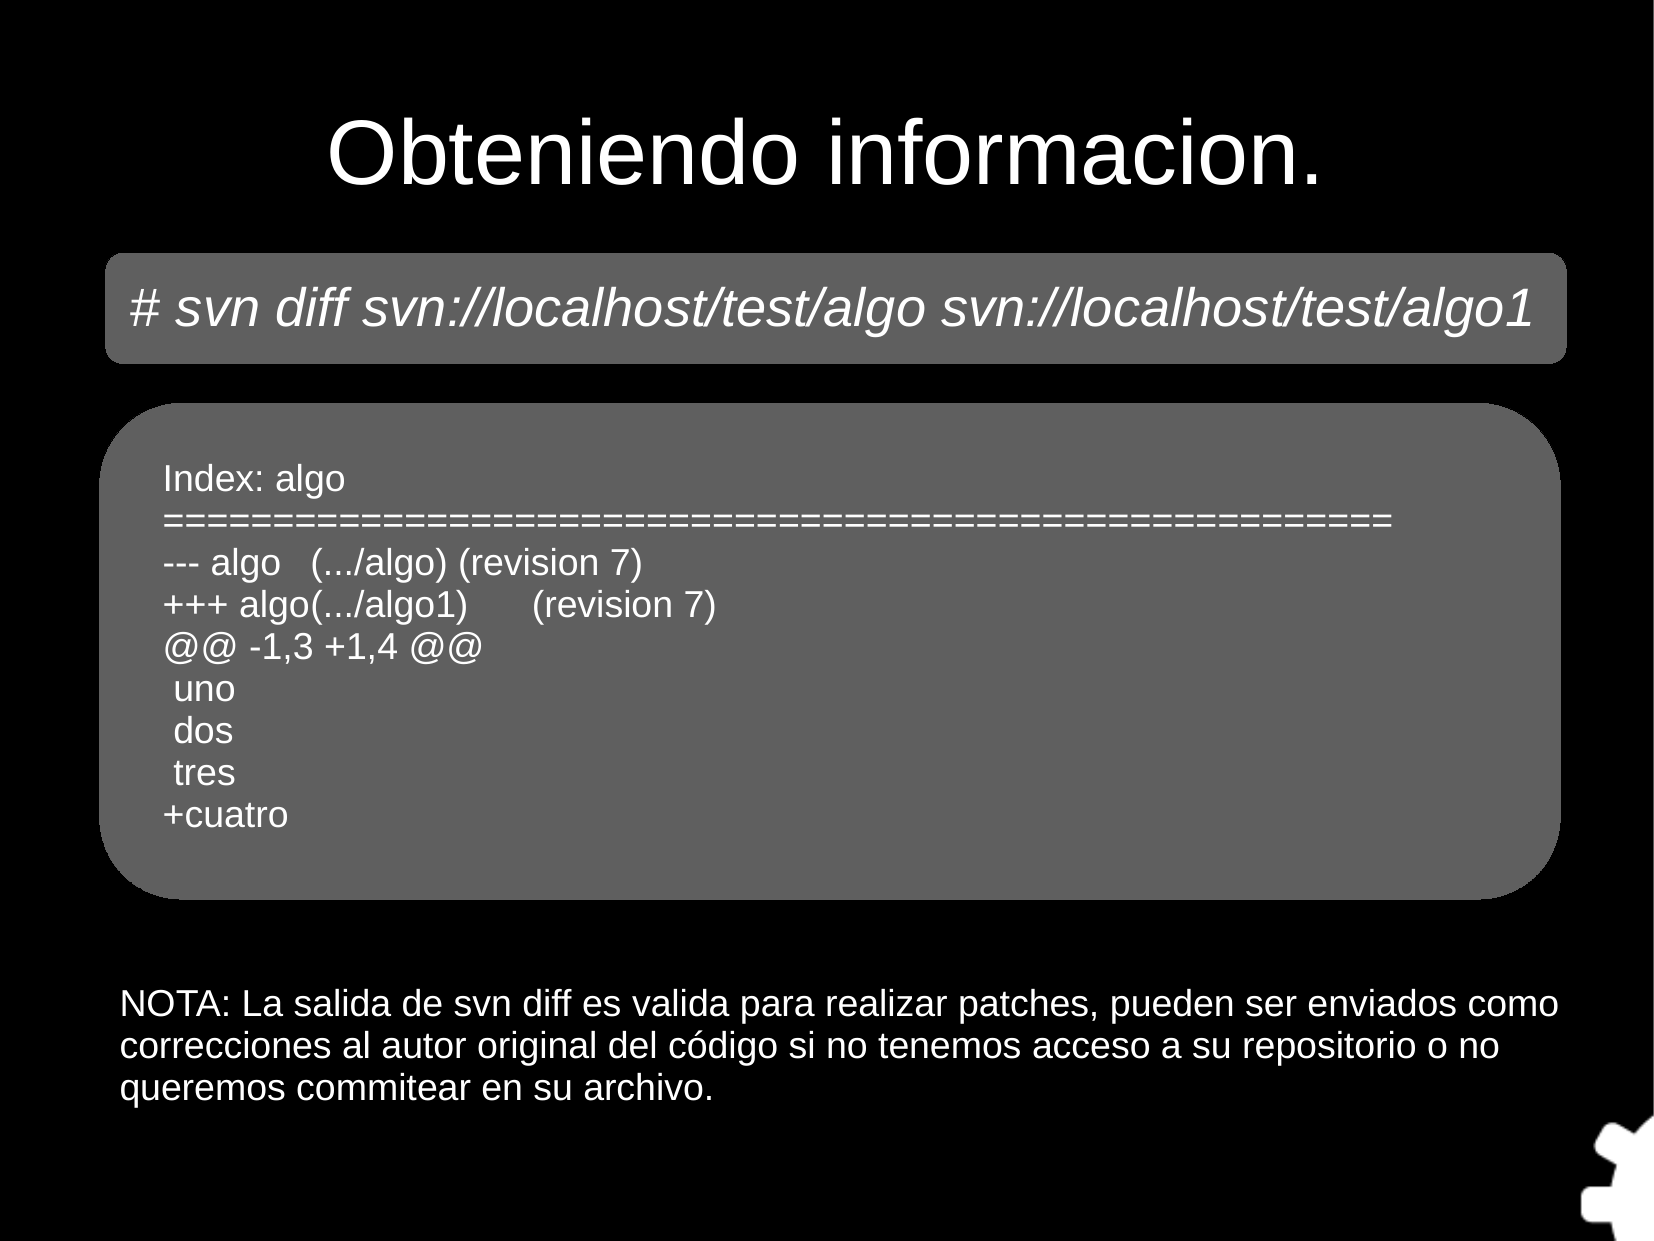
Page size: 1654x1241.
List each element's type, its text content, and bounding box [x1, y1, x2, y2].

text_box NOTA: La salida de svn diff es valida para realizar patches, pueden ser enviados como correcciones al autor original del código si no tenemos acceso a su repositorio o no queremos commitear en su archivo. [104, 975, 1576, 1116]
picture [0, 0, 1654, 1241]
text_box [104, 252, 1568, 365]
title Obteniendo informacion. [82, 49, 1571, 257]
text_box Index: algo ======================================================== --- algo (.../algo) (revision 7) +++ algo (.../algo1) (revision 7) @@ -1,3 +1,4 @@ uno dos tres +cuatro [147, 450, 1410, 843]
text_box # svn diff svn://localhost/test/algo svn://localhost/test/algo1 [115, 269, 1581, 346]
text_box [98, 402, 1562, 901]
